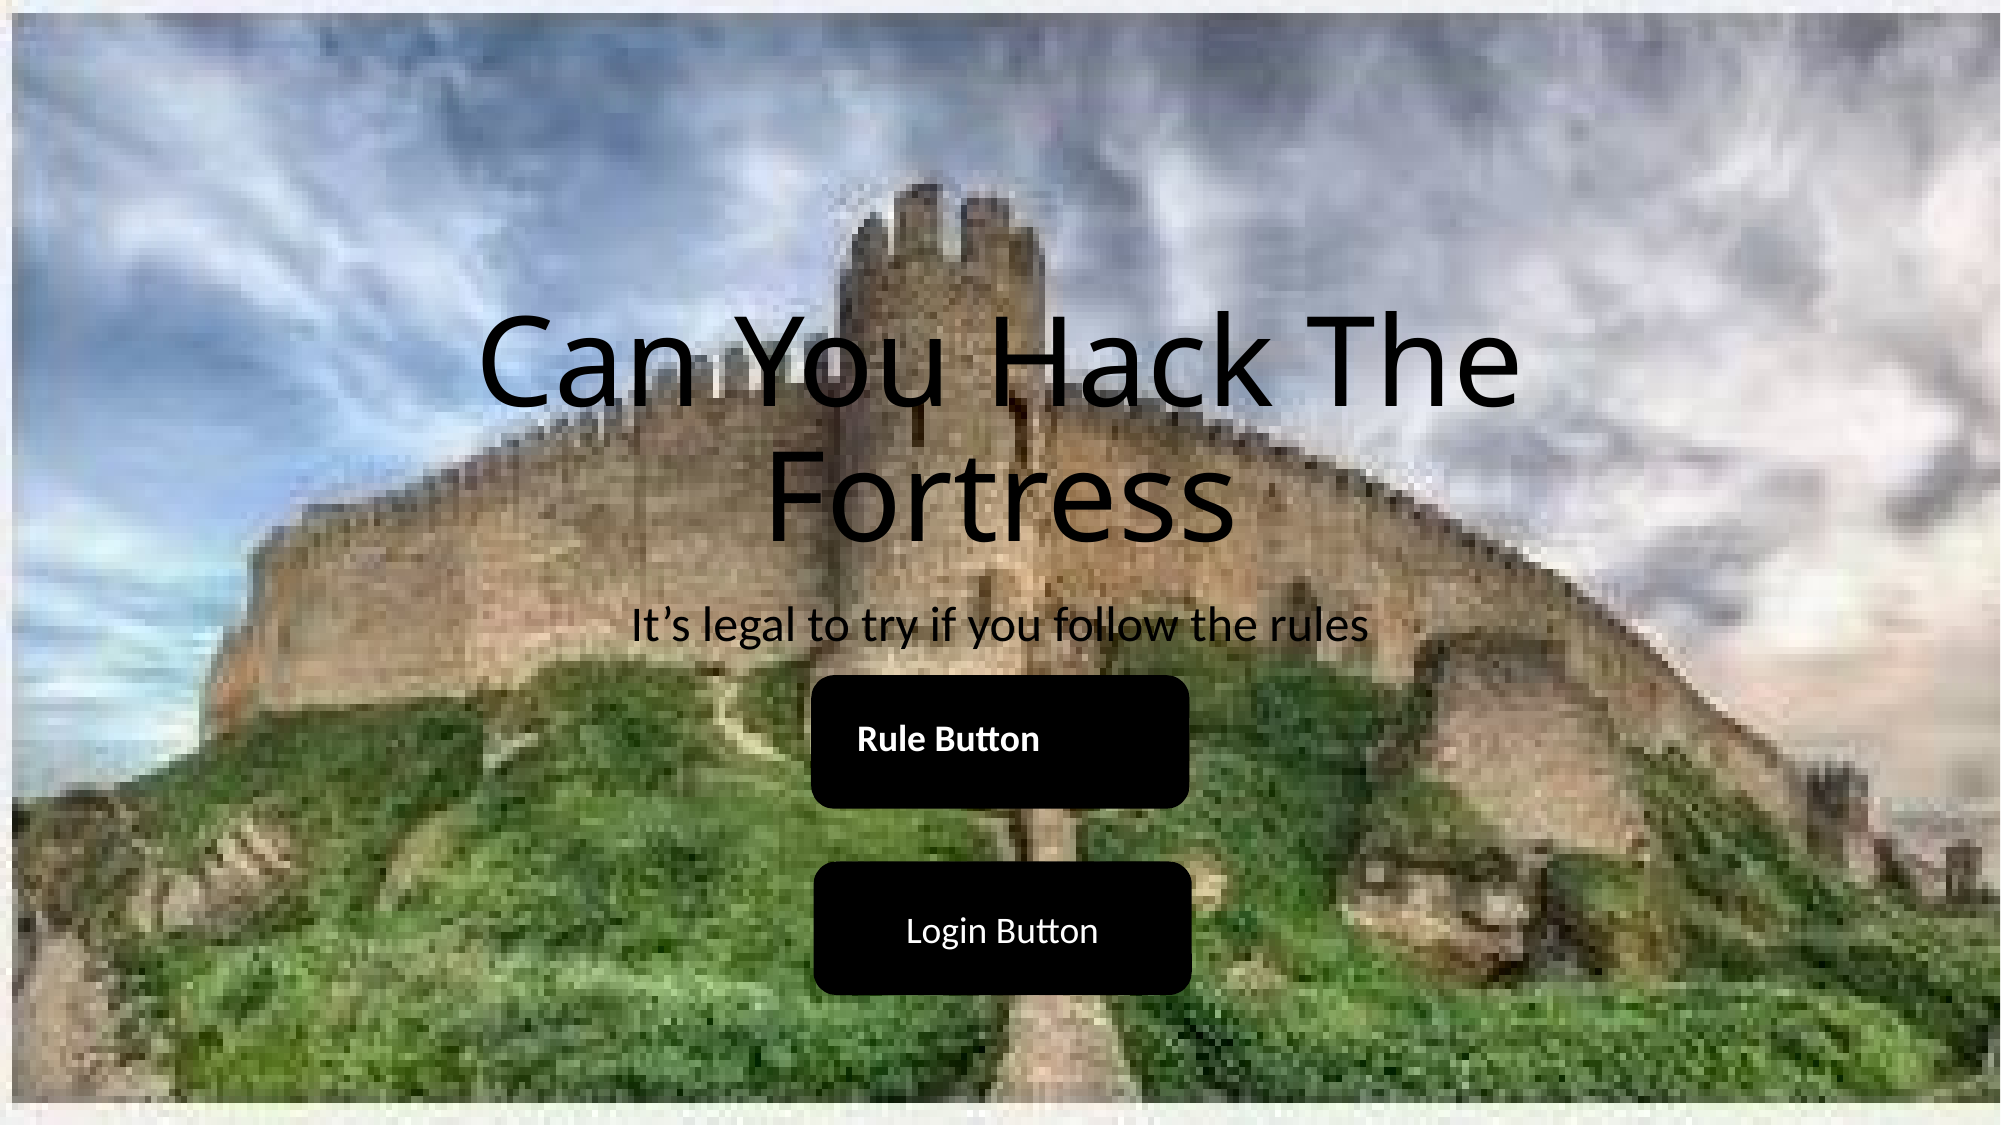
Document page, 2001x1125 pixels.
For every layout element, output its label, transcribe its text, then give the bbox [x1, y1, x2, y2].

text_box Login Button [814, 862, 1191, 995]
title Can You Hack The Fortress [249, 184, 1750, 576]
text_box [812, 676, 1189, 808]
text_box Rule Button [842, 706, 1163, 766]
picture [0, 0, 2001, 1125]
subtitle It’s legal to try if you follow the rules [249, 590, 1750, 863]
